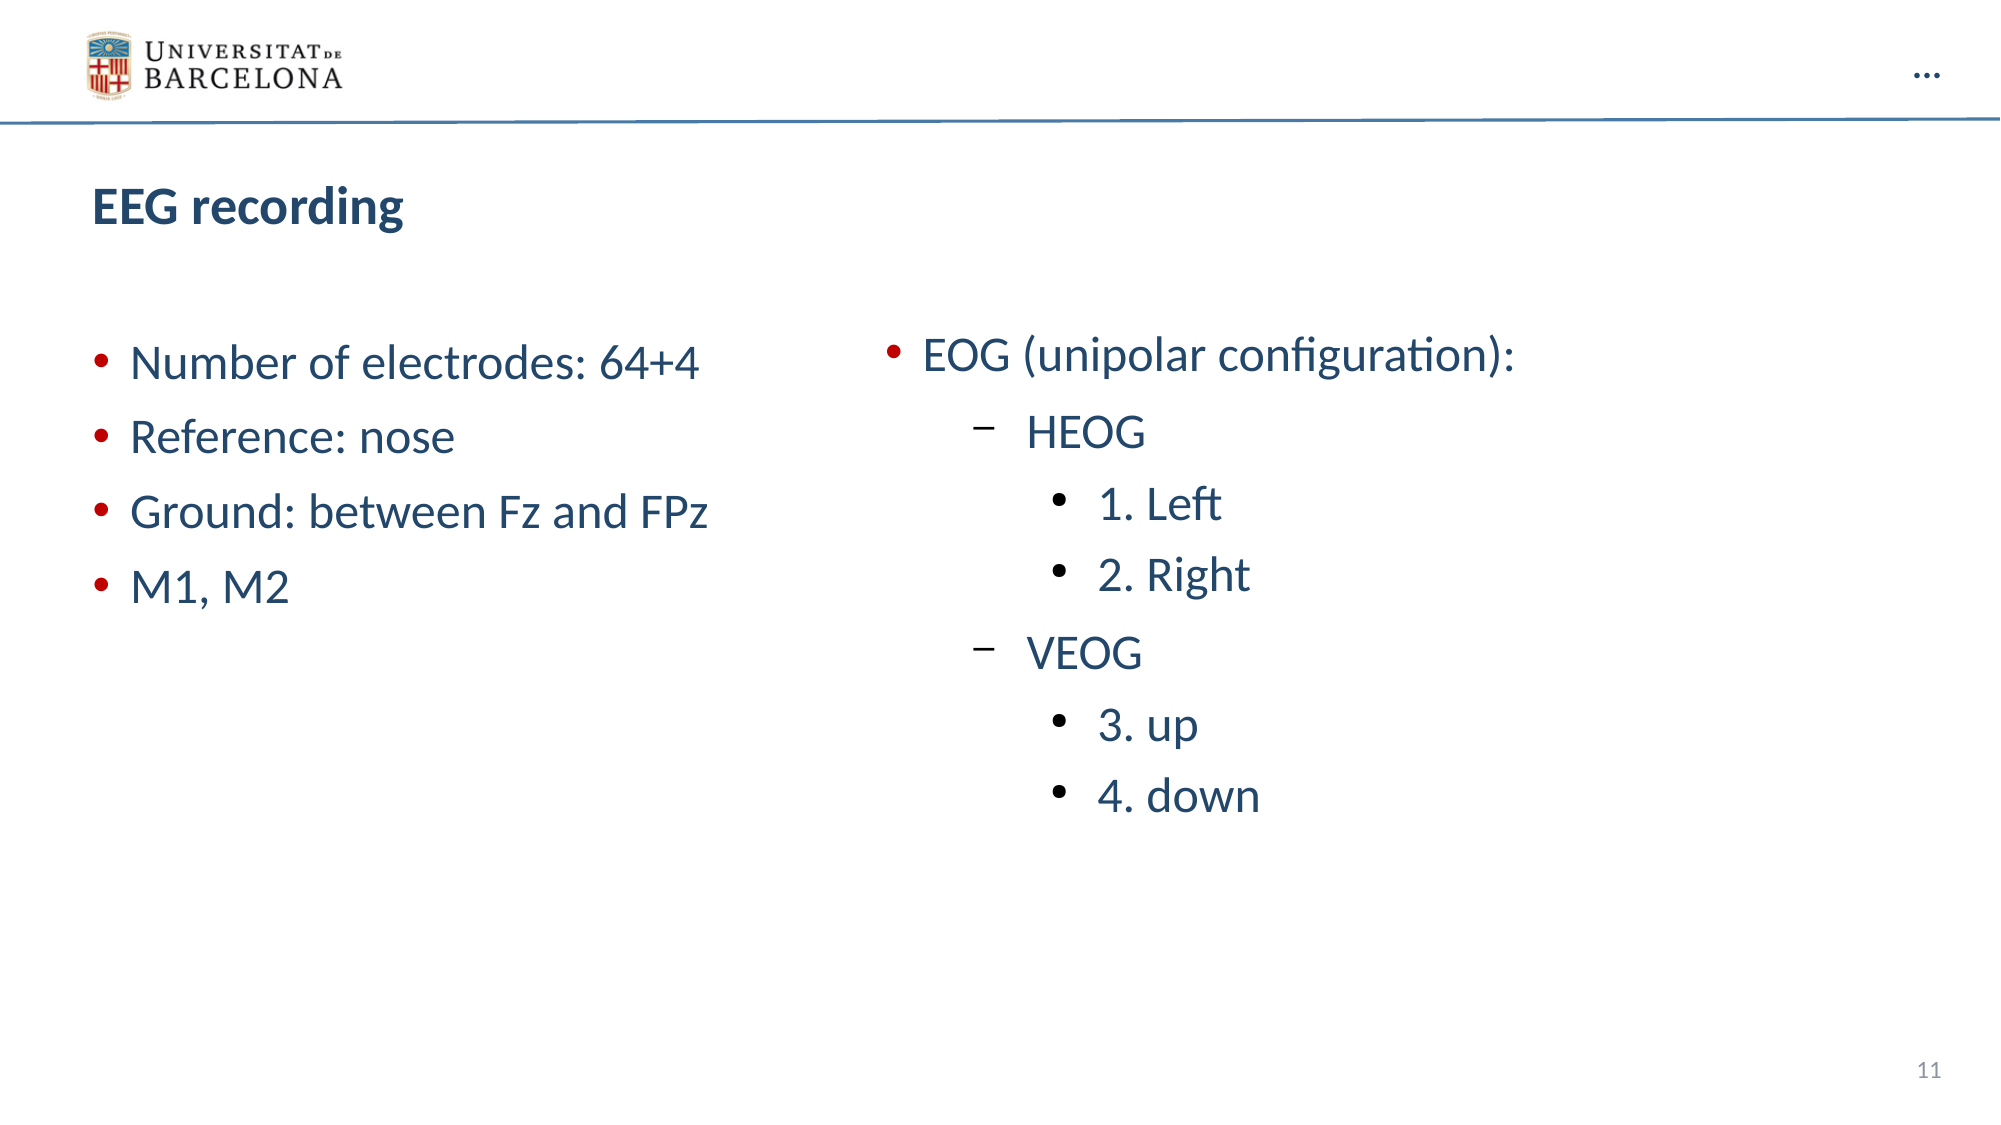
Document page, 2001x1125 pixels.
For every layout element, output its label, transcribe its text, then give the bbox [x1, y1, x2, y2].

list EEG recording Number of electrodes: 64+4 Reference: nose Ground: between Fz and FPz M1, M2 [77, 169, 796, 1006]
title ... [673, 29, 1957, 103]
list EOG (unipolar configuration): HEOG 1. Left 2. Right VEOG 3. up 4. down [870, 169, 1588, 1006]
picture [77, 23, 353, 109]
slide_number 13 [1507, 1038, 1957, 1099]
